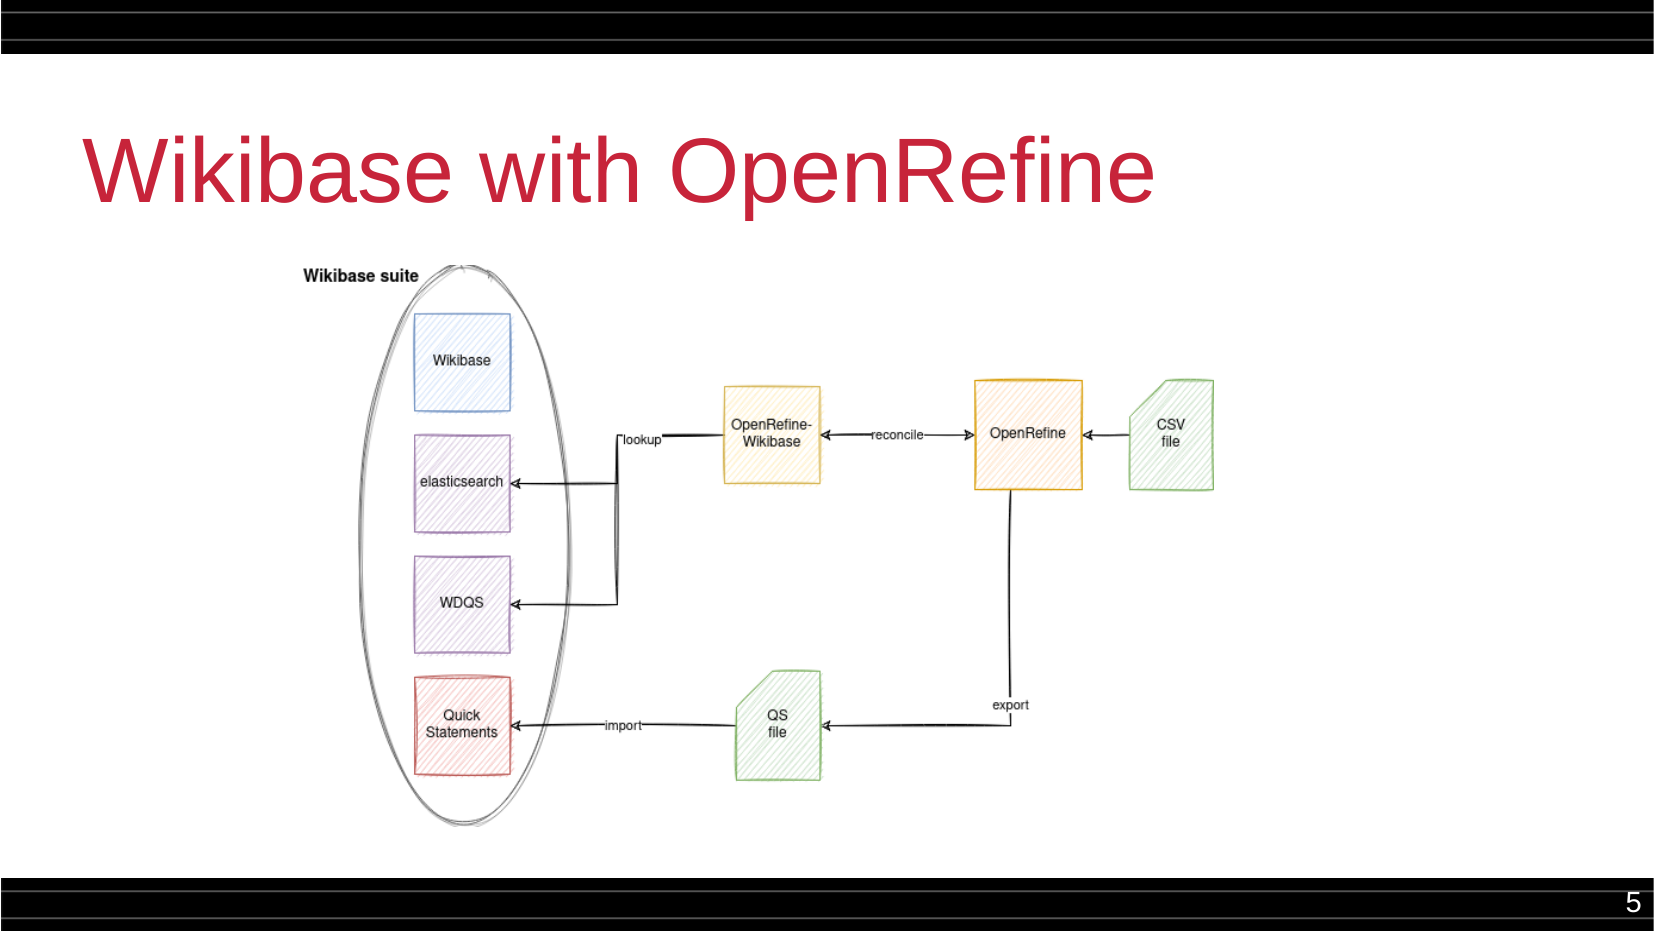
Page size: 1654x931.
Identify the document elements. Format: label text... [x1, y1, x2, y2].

picture [1, 0, 1654, 54]
title Wikibase with OpenRefine [82, 92, 1571, 249]
picture [1, 878, 1654, 931]
picture [295, 265, 1214, 827]
